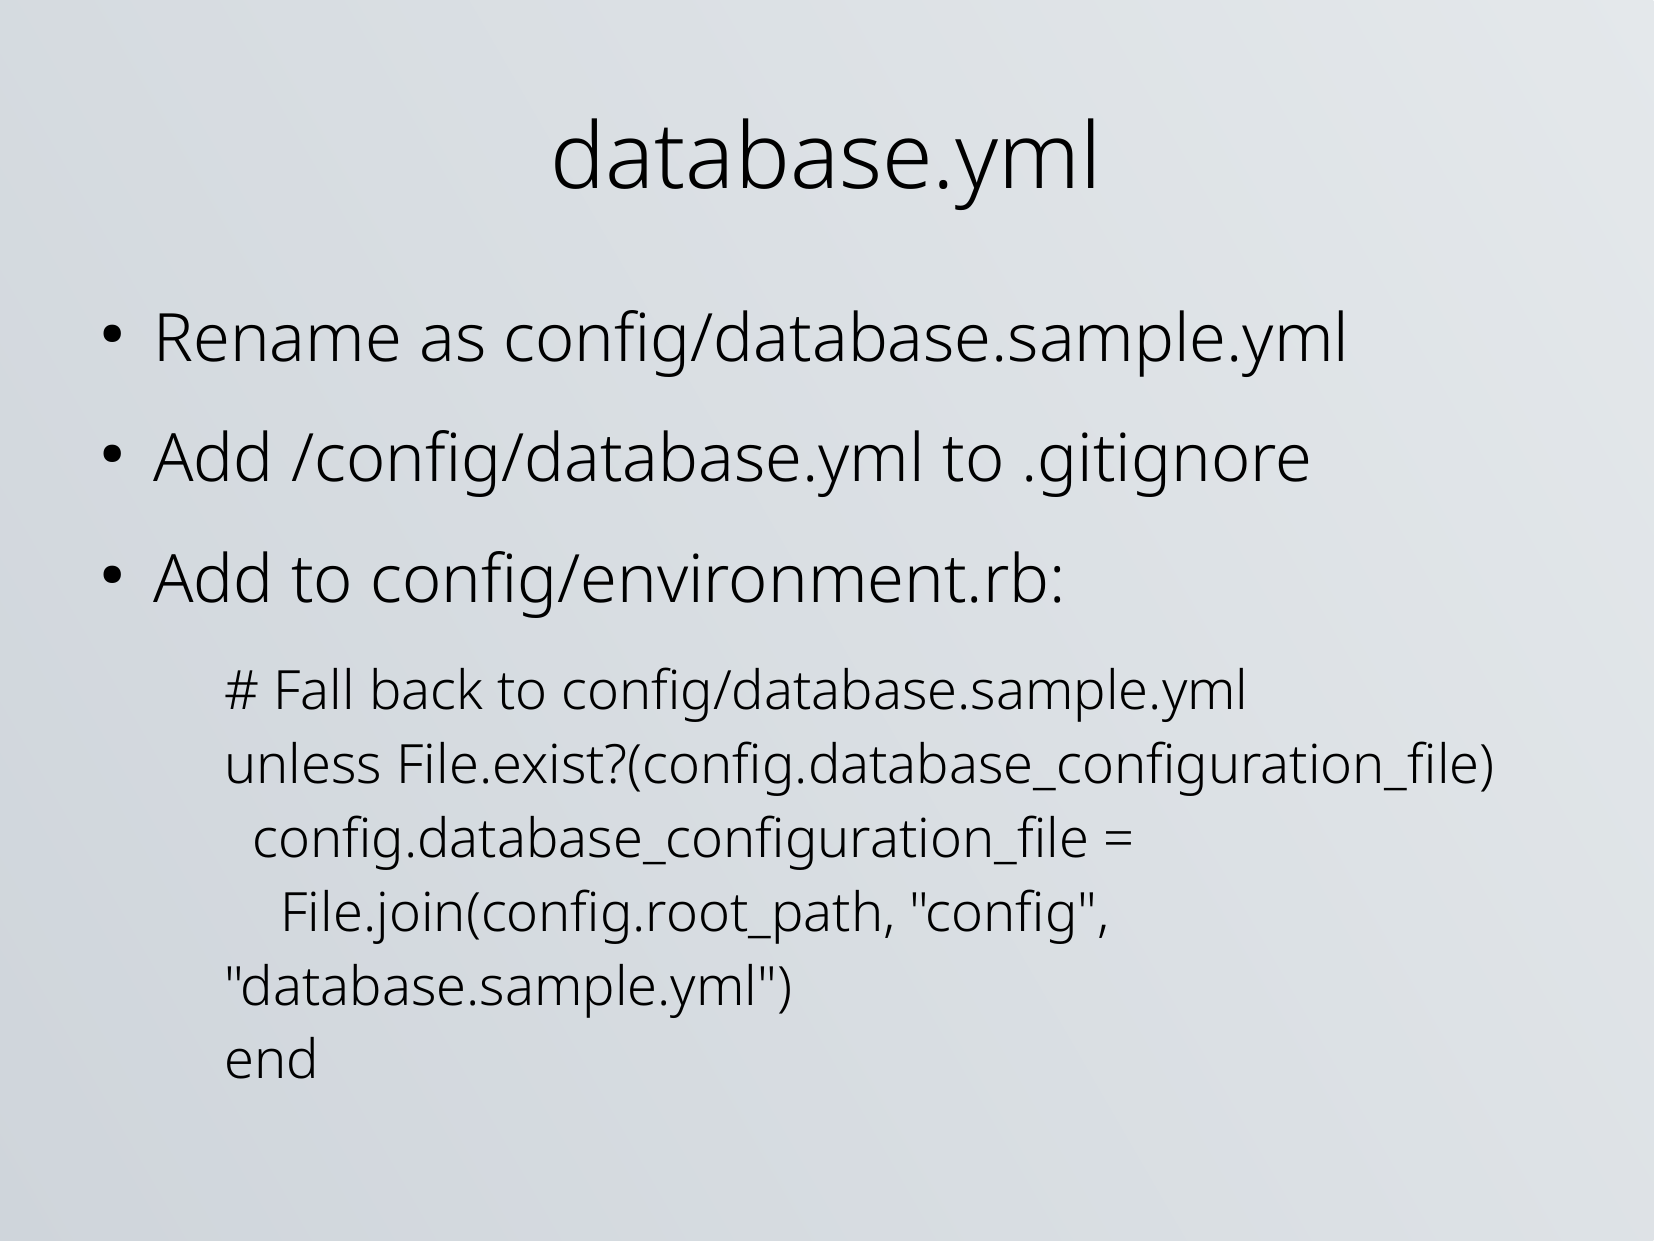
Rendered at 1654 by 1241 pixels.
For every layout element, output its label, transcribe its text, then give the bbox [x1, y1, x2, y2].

title database.yml [82, 49, 1571, 257]
list Rename as config/database.sample.yml Add /config/database.yml to .gitignore Add to config/environment.rb: # Fall back to config/database.sample.yml unless File.exist?(config.database_configuration_file) config.database_configuration_file = File.join(config.root_path, "config", "database.sample.yml") end [82, 290, 1571, 1109]
